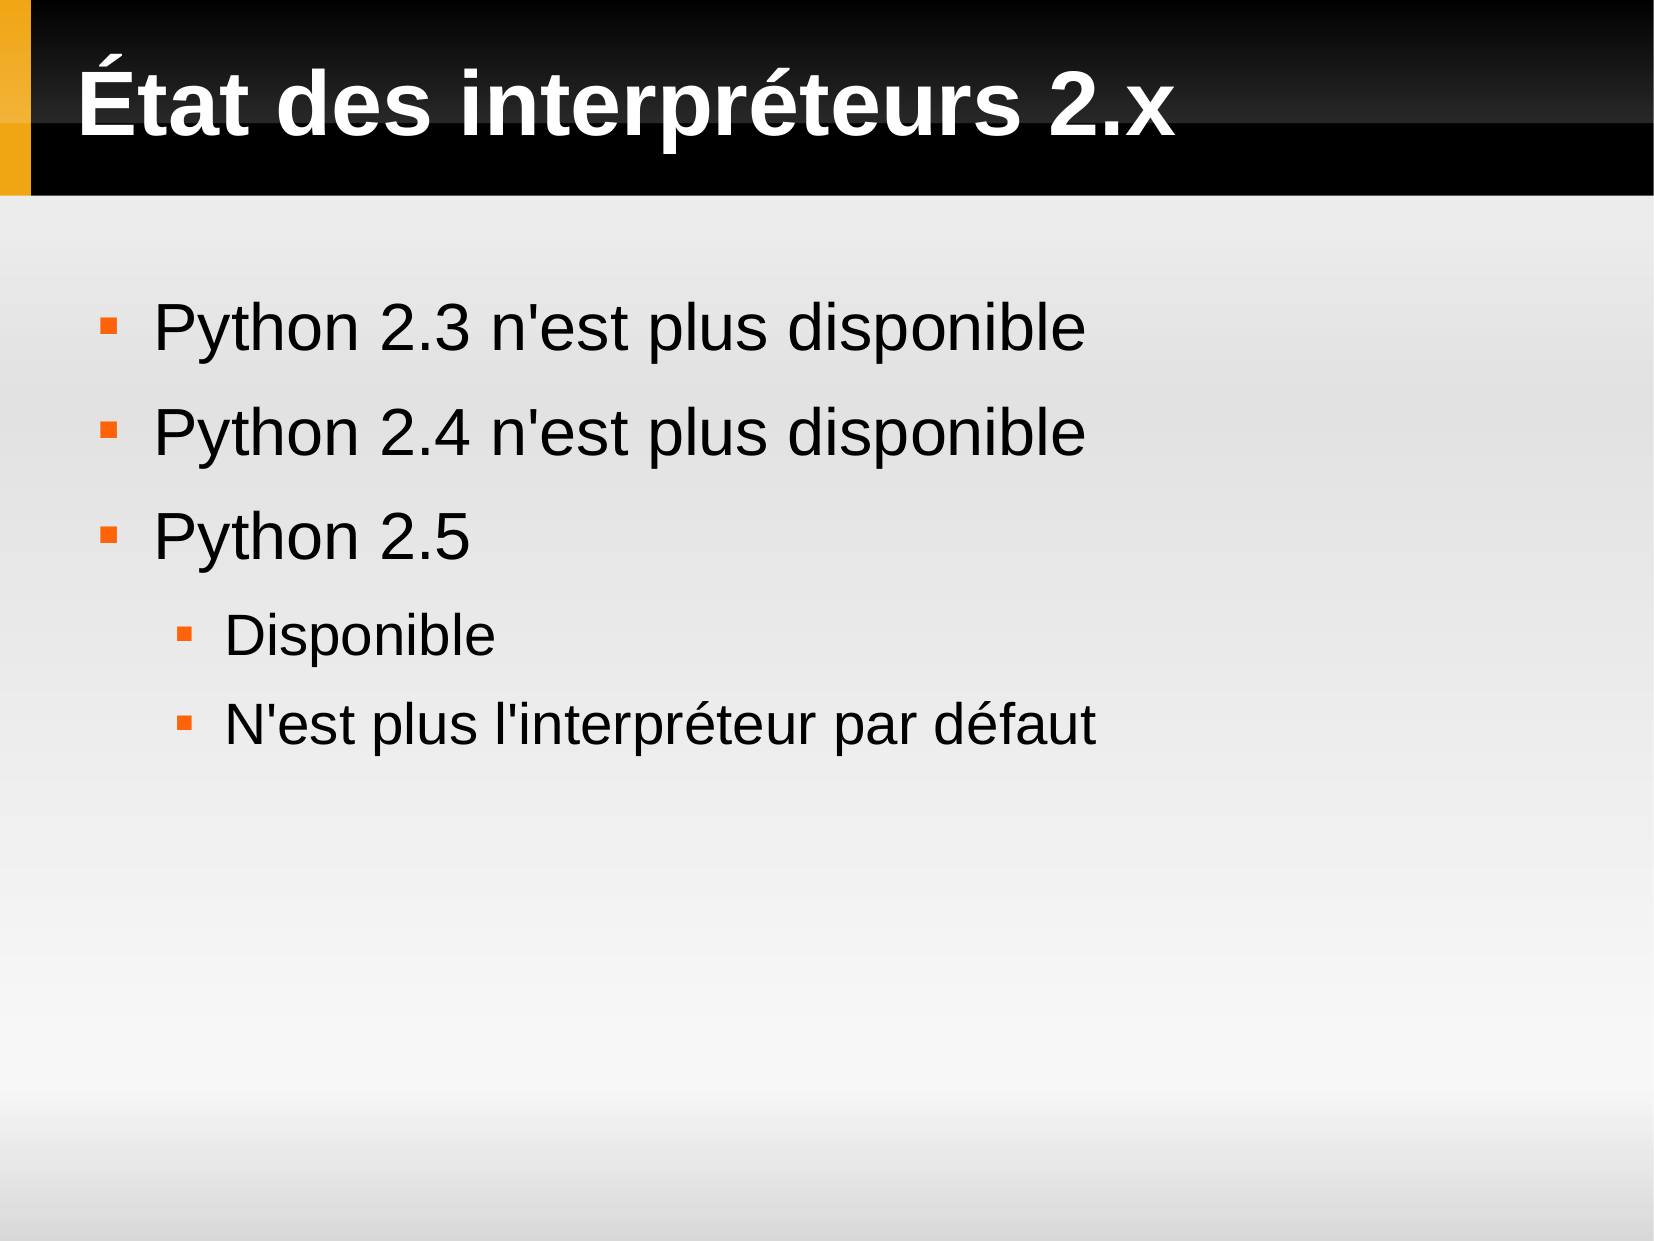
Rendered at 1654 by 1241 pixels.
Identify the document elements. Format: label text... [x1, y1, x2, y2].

picture [0, 0, 1654, 1241]
list Python 2.3 n'est plus disponible Python 2.4 n'est plus disponible Python 2.5 Disponible N'est plus l'interpréteur par défaut [82, 290, 1571, 1109]
title État des interpréteurs 2.x [76, 0, 1565, 208]
